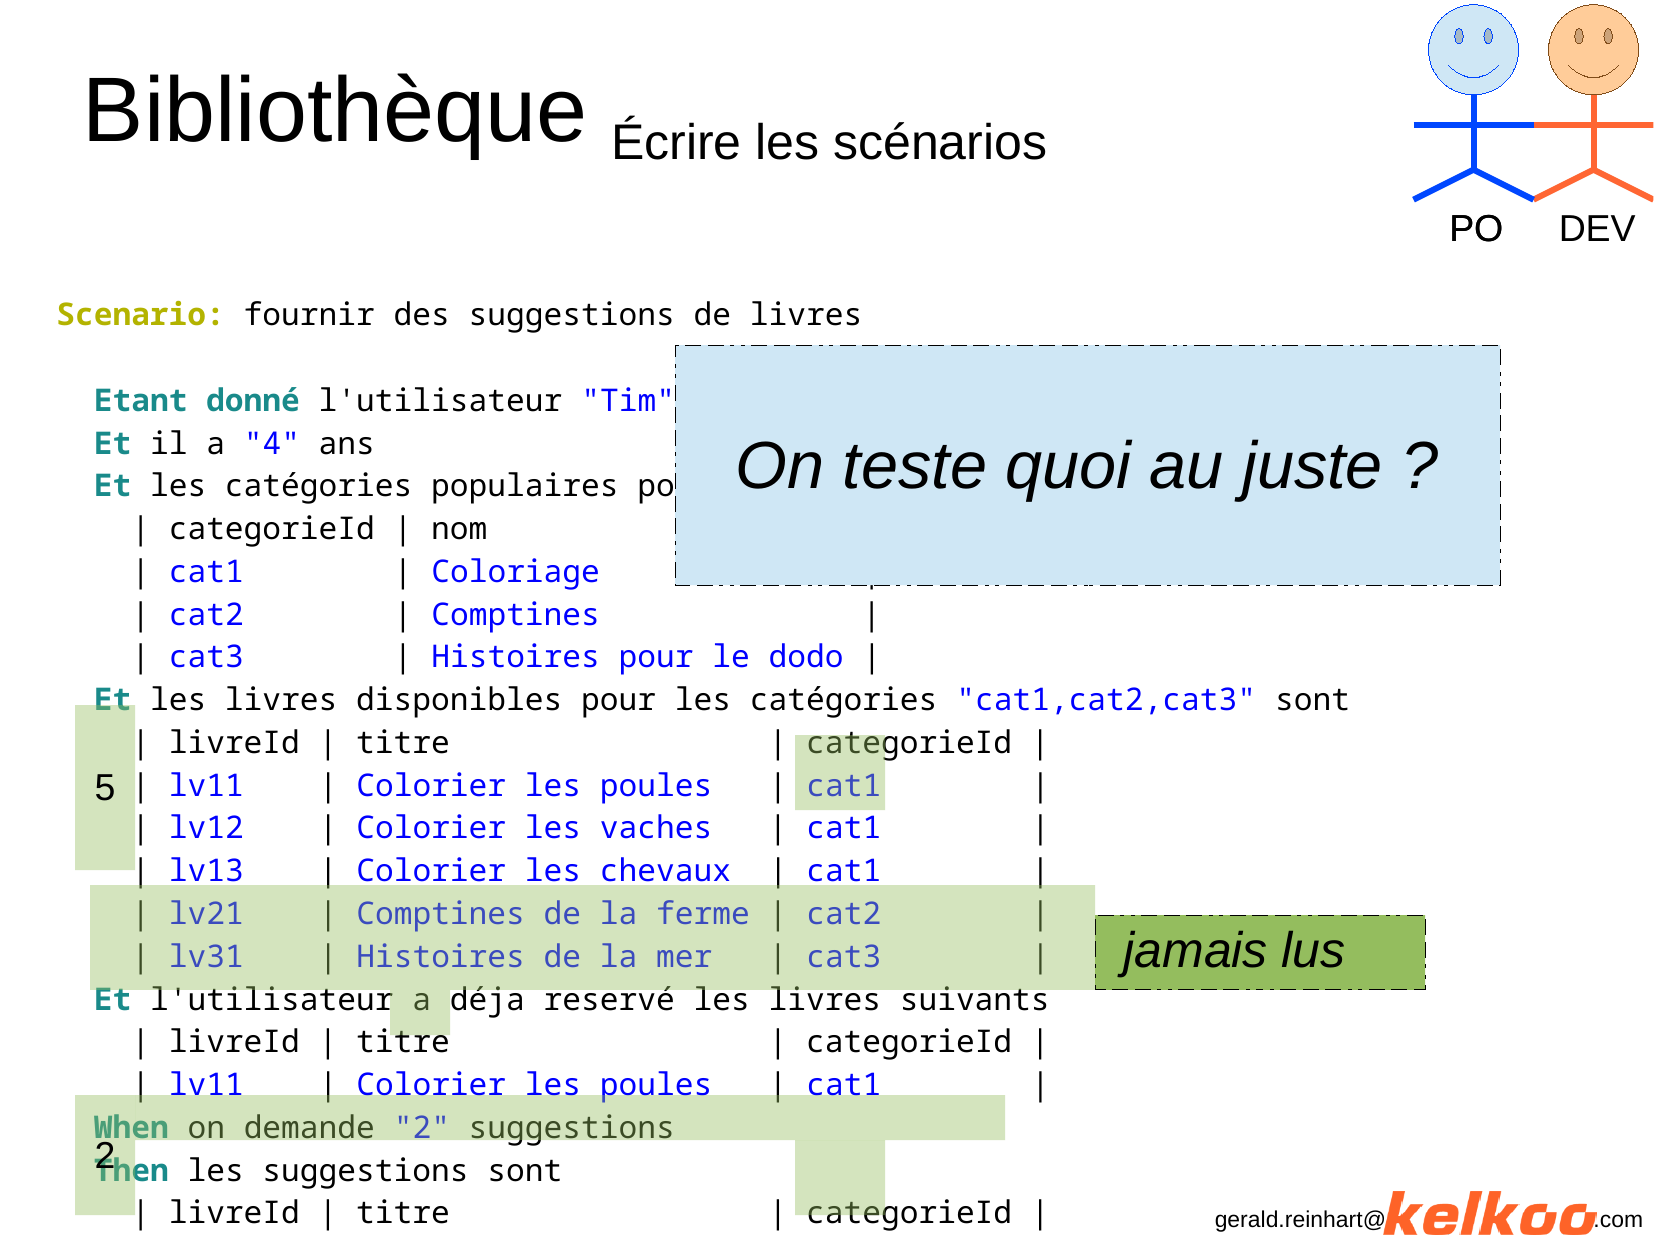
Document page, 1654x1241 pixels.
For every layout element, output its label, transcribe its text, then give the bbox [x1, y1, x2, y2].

title Bibliothèque [82, 5, 1571, 213]
text_box 5 [75, 705, 136, 871]
text_box Écrire les scénarios [596, 106, 1063, 178]
text_box PO [1413, 213, 1534, 257]
text_box jamais lus [1096, 915, 1426, 990]
picture [1383, 1191, 1597, 1199]
text_box [795, 735, 886, 811]
text_box [90, 885, 1096, 1036]
text_box On teste quoi au juste ? [675, 345, 1501, 586]
text_box Scenario: fournir des suggestions de livres Etant donné l'utilisateur "Tim" Et il a "4" ans Et les catégories populaires pour cet age sont | categorieId | nom | | cat1 | Coloriage | | cat2 | Comptines | | cat3 | Histoires pour le dodo | Et les livres disponibles pour les catégories "cat1,cat2,cat3" sont | livreId | titre | categorieId | | lv11 | Colorier les poules | cat1 | | lv12 | Colorier les vaches | cat1 | | lv13 | Colorier les chevaux | cat1 | | lv21 | Comptines de la ferme | cat2 | | lv31 | Histoires de la mer | cat3 | Et l'utilisateur a déja reservé les livres suivants | livreId | titre | categorieId | | lv11 | Colorier les poules | cat1 | When on demande "2" suggestions Then les suggestions sont | livreId | titre | categorieId | | | | | | lv12 | Colorier les vaches | cat1 | | lv21 | Comptines de la ferme | cat2 | [3, 285, 1365, 1241]
text_box [135, 1095, 1006, 1216]
text_box gerald.reinhart@ .com [1193, 1199, 1654, 1241]
text_box [1571, 4, 1639, 95]
text_box 2 [75, 1095, 136, 1216]
text_box DEV [1534, 199, 1654, 257]
